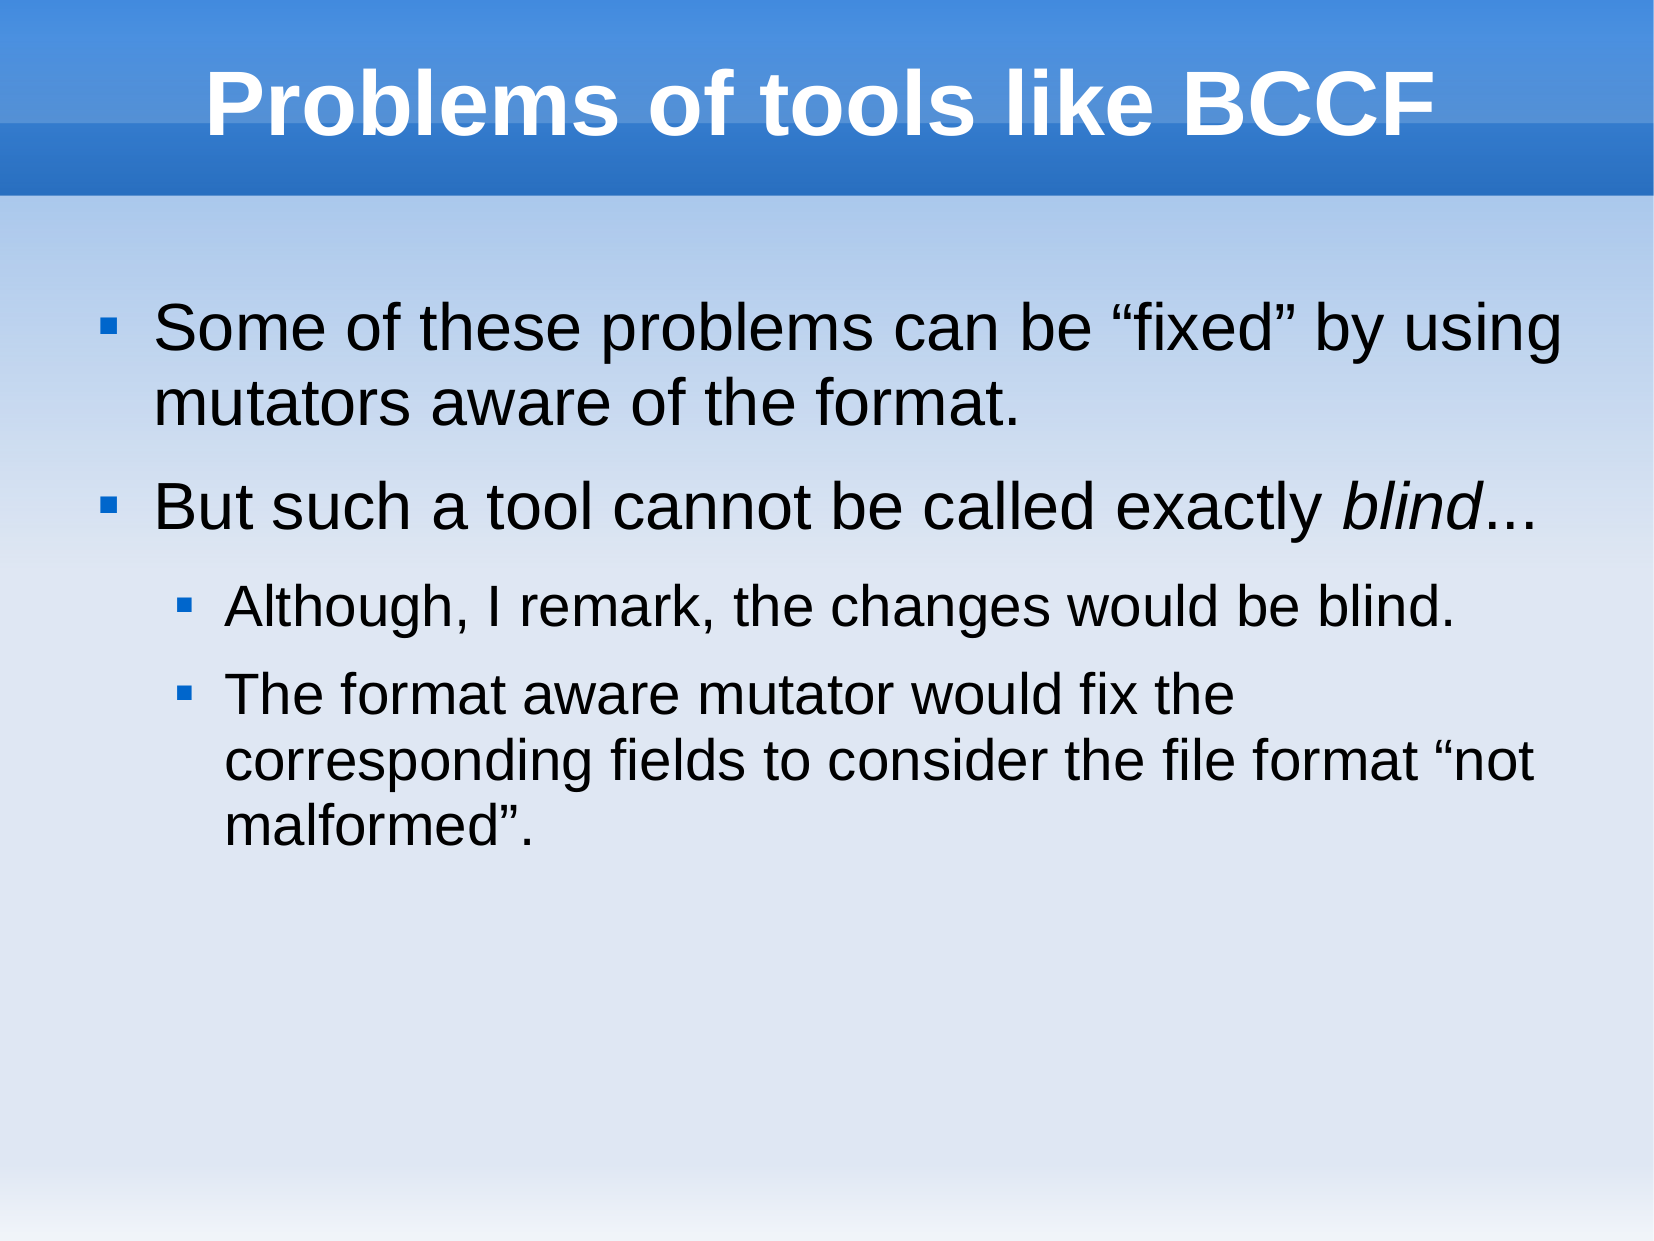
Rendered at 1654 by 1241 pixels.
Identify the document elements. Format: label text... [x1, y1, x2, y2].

list Some of these problems can be “fixed” by using mutators aware of the format. But such a tool cannot be called exactly blind... Although, I remark, the changes would be blind. The format aware mutator would fix the corresponding fields to consider the file format “not malformed”. [82, 290, 1571, 1109]
picture [0, 0, 1654, 1241]
title Problems of tools like BCCF [76, 0, 1565, 208]
